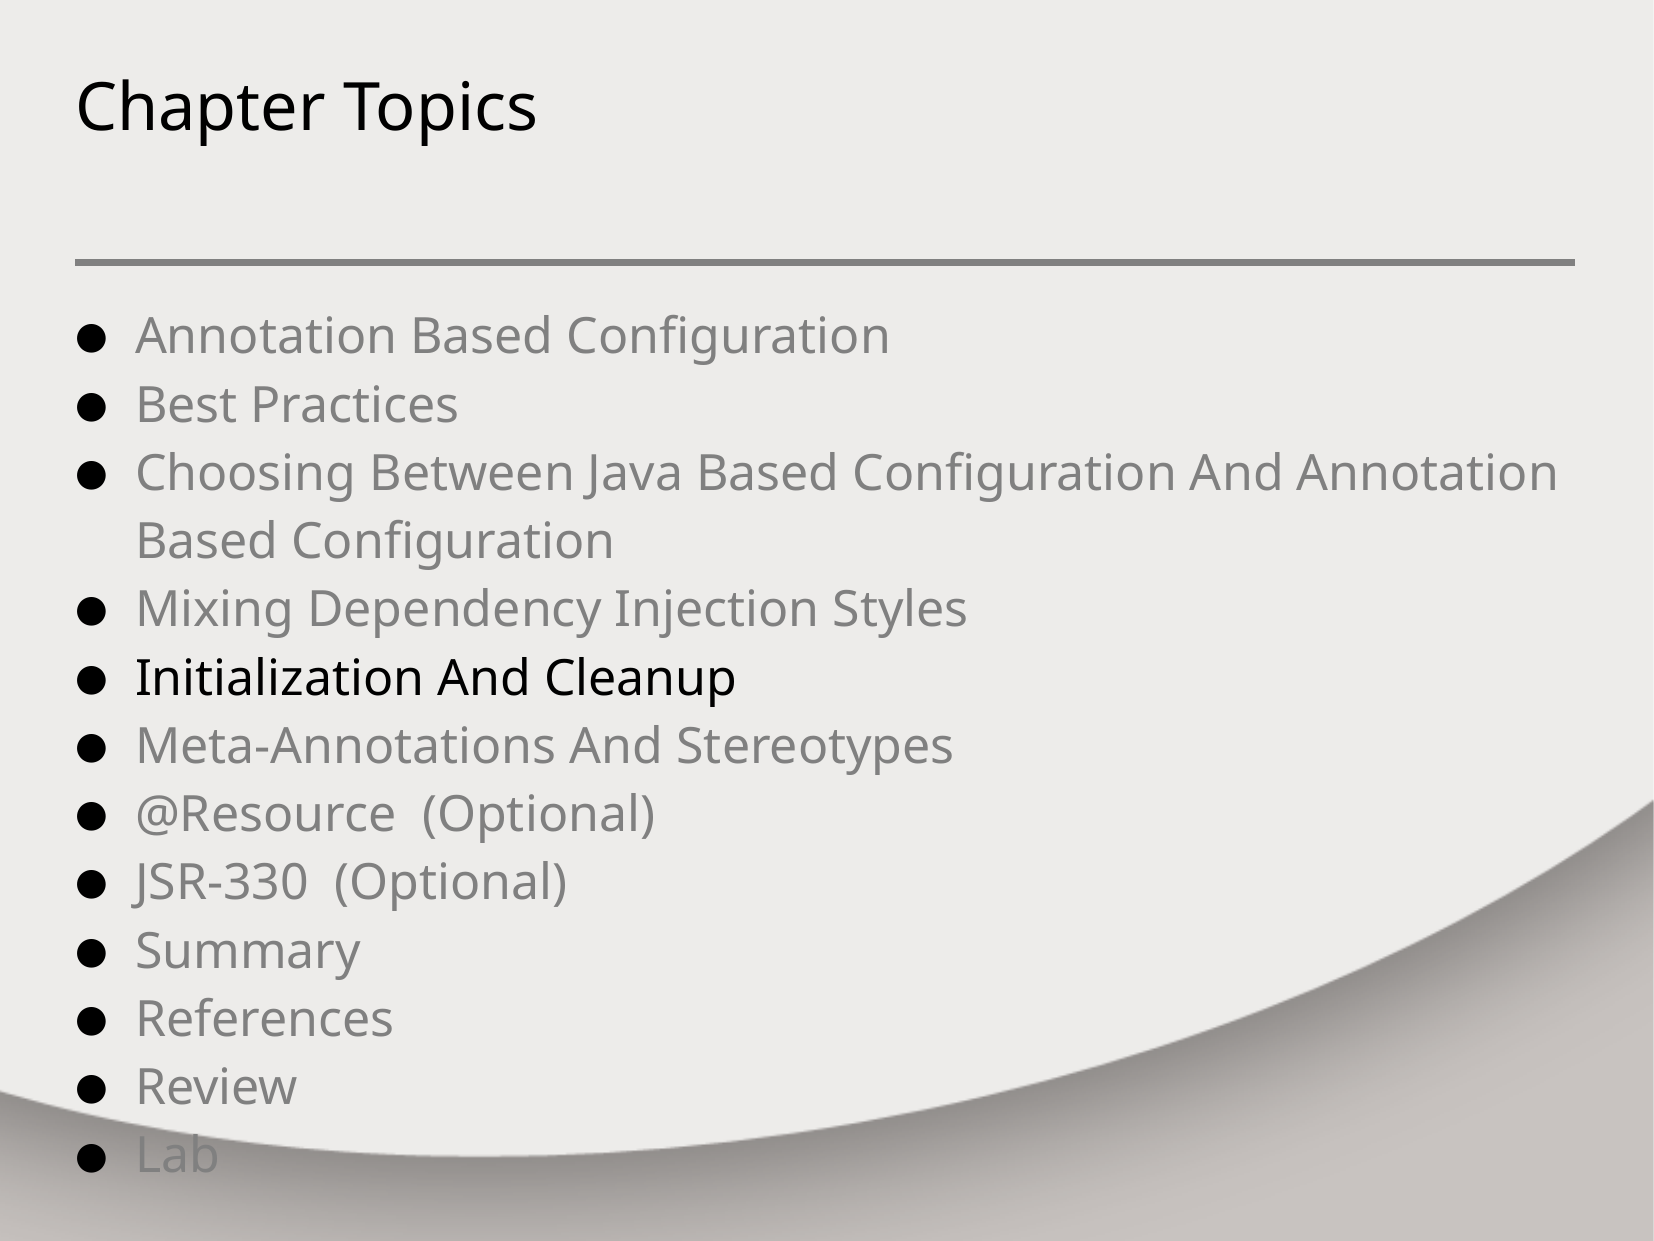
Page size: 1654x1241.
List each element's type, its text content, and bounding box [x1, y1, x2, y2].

list Annotation Based Configuration Best Practices Choosing Between Java Based Configuration And Annotation Based Configuration Mixing Dependency Injection Styles Initialization And Cleanup Meta-Annotations And Stereotypes @Resource (Optional) JSR-330 (Optional) Summary References Review Lab [75, 300, 1576, 1163]
picture [0, 0, 1654, 1241]
title Chapter Topics [75, 75, 1576, 226]
